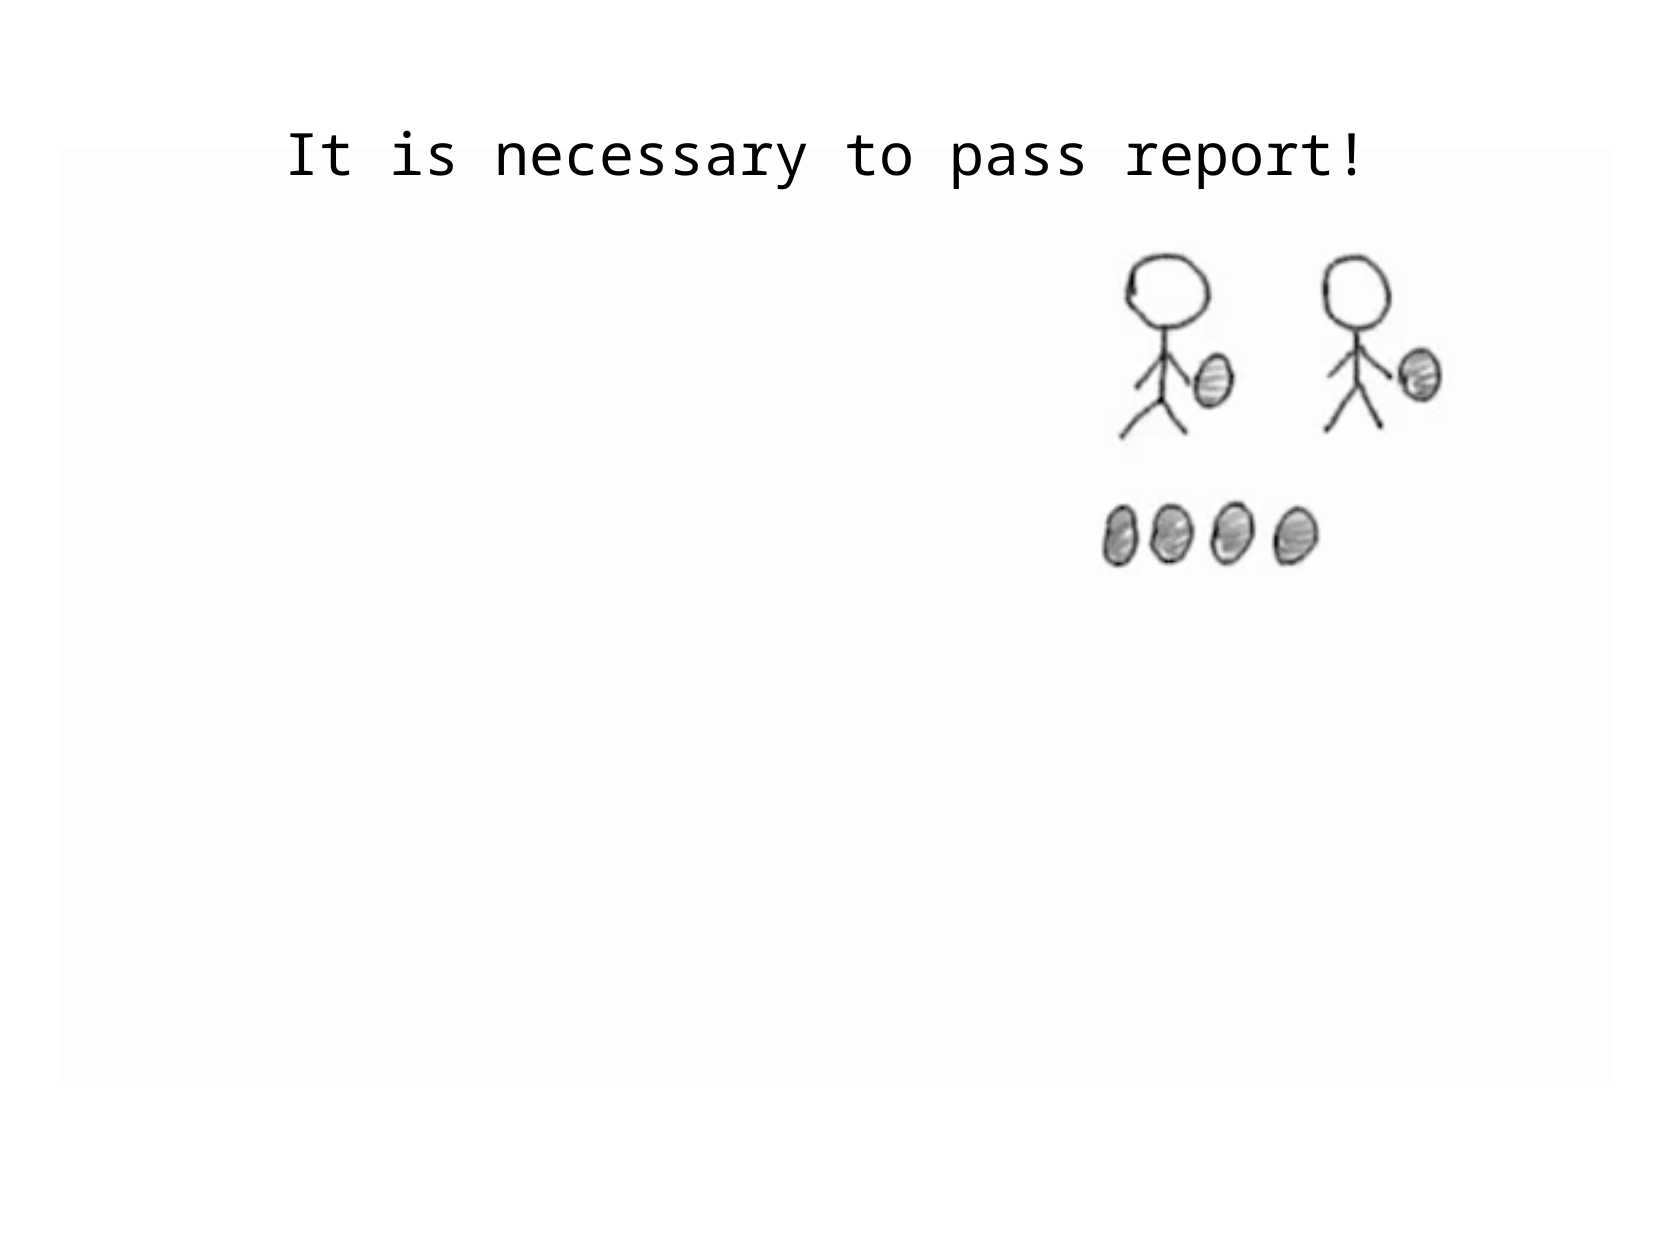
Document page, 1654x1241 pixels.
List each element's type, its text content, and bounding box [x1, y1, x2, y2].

picture [59, 147, 1611, 1082]
title It is necessary to pass report! [82, 49, 1571, 257]
